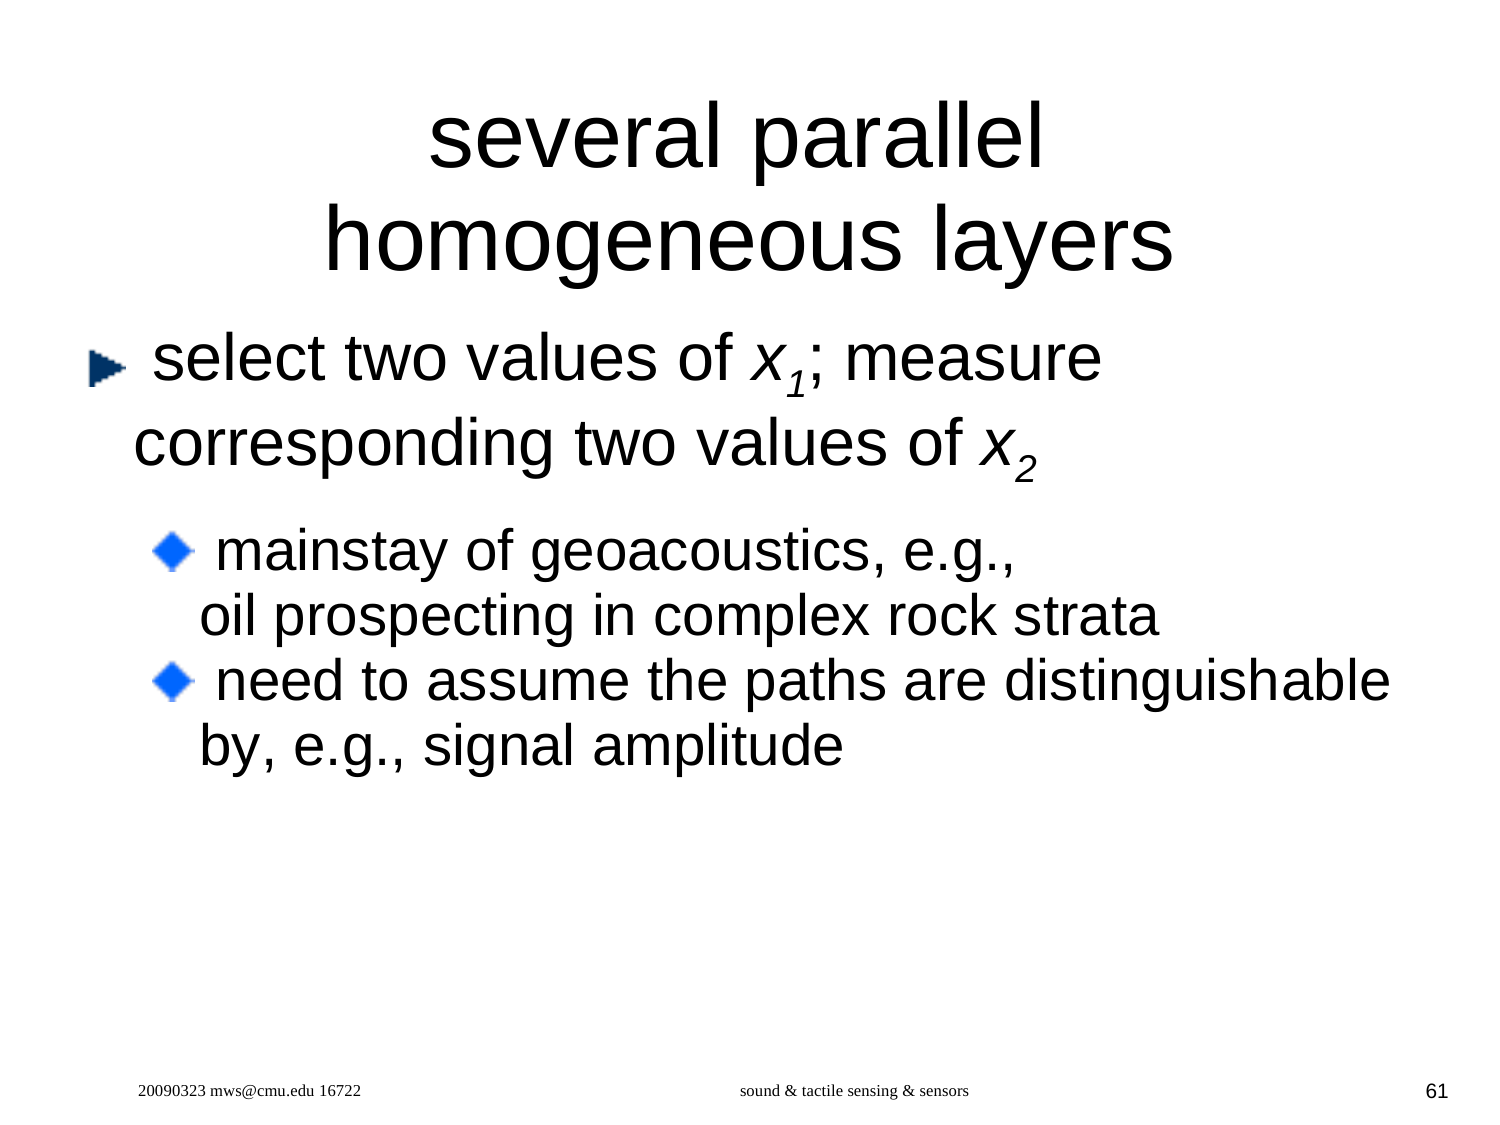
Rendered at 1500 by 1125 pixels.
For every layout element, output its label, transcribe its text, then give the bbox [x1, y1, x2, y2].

list select two values of x1; measure corresponding two values of x2 mainstay of geoacoustics, e.g., oil prospecting in complex rock strata need to assume the paths are distinguishable by, e.g., signal amplitude [62, 312, 1438, 897]
title several parallel homogeneous layers [87, 75, 1413, 301]
